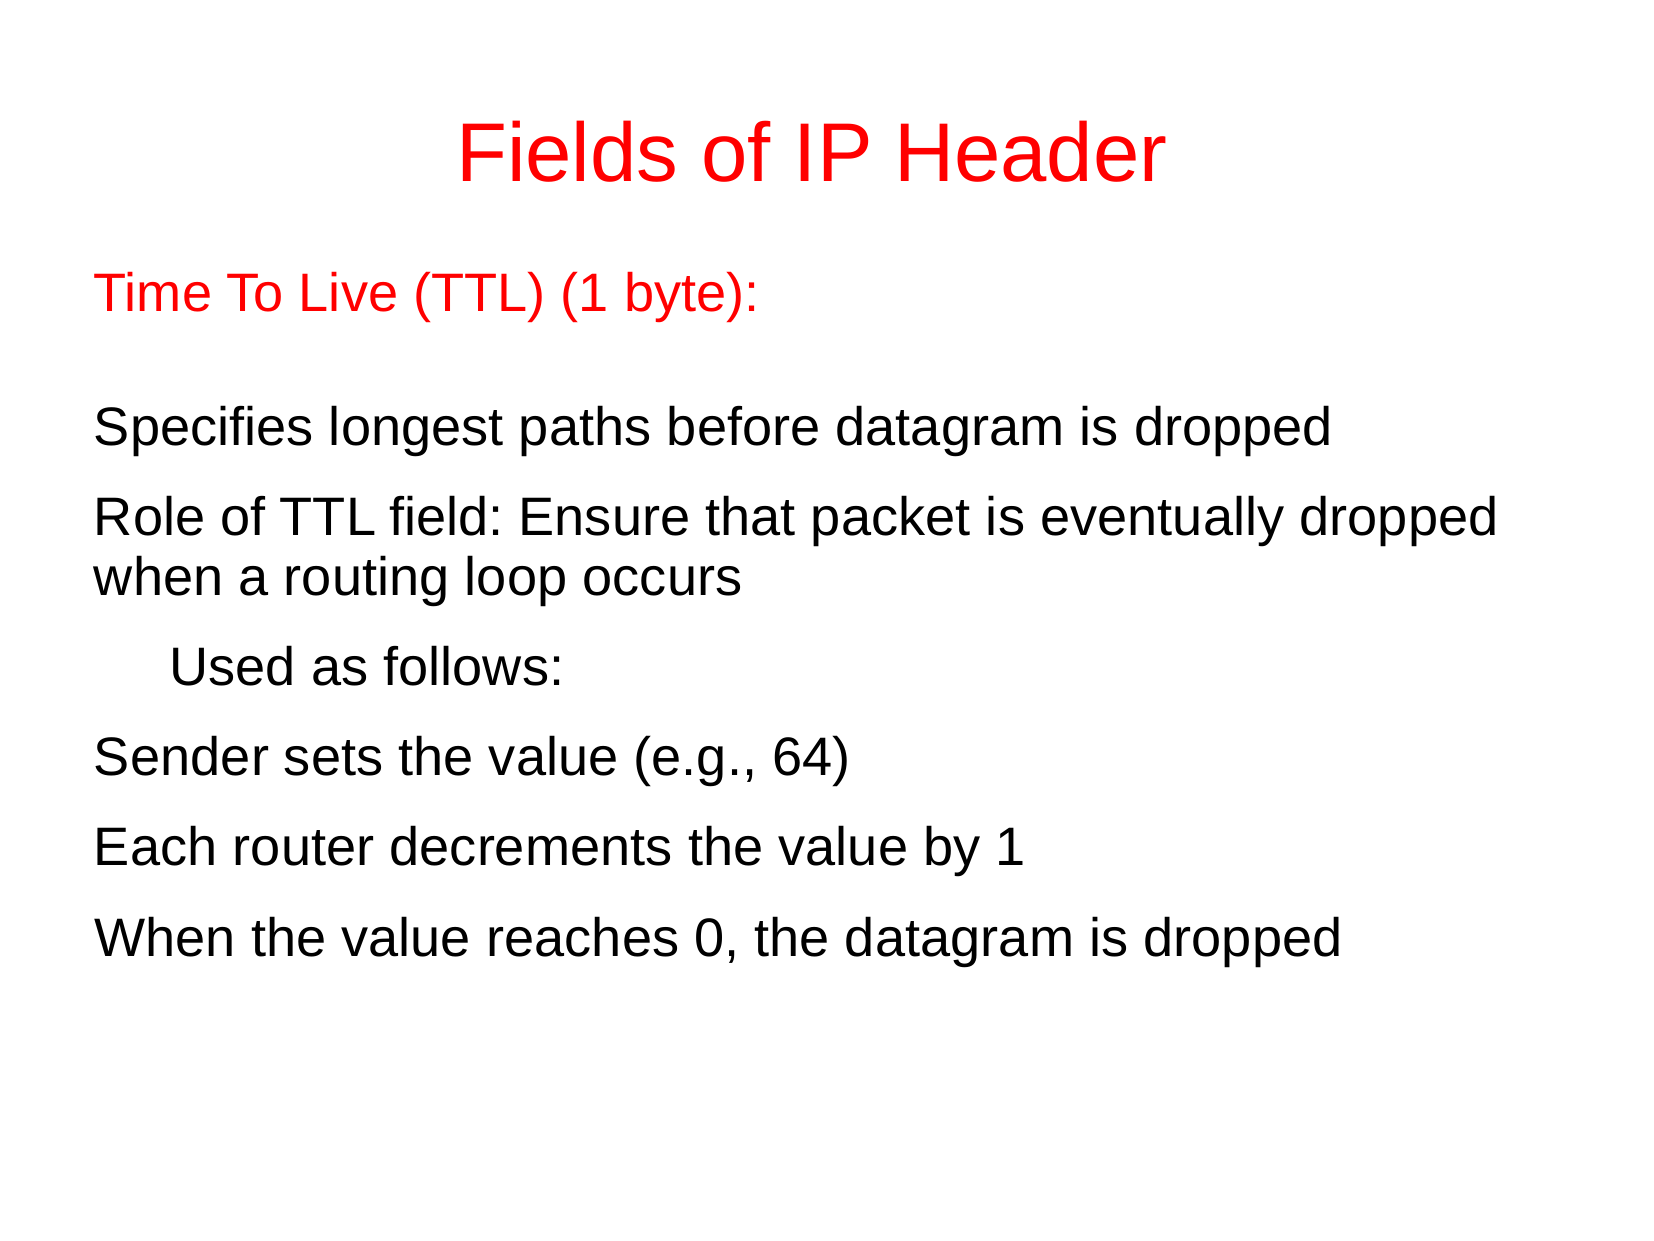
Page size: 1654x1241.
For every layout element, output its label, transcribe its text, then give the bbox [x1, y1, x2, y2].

title Fields of IP Header [0, 49, 1654, 257]
text_box Time To Live (TTL) (1 byte): Specifies longest paths before datagram is dropped Role of TTL field: Ensure that packet is eventually dropped when a routing loop occurs Used as follows: Sender sets the value (e.g., 64) Each router decrements the value by 1 When the value reaches 0, the datagram is dropped [93, 262, 1571, 968]
